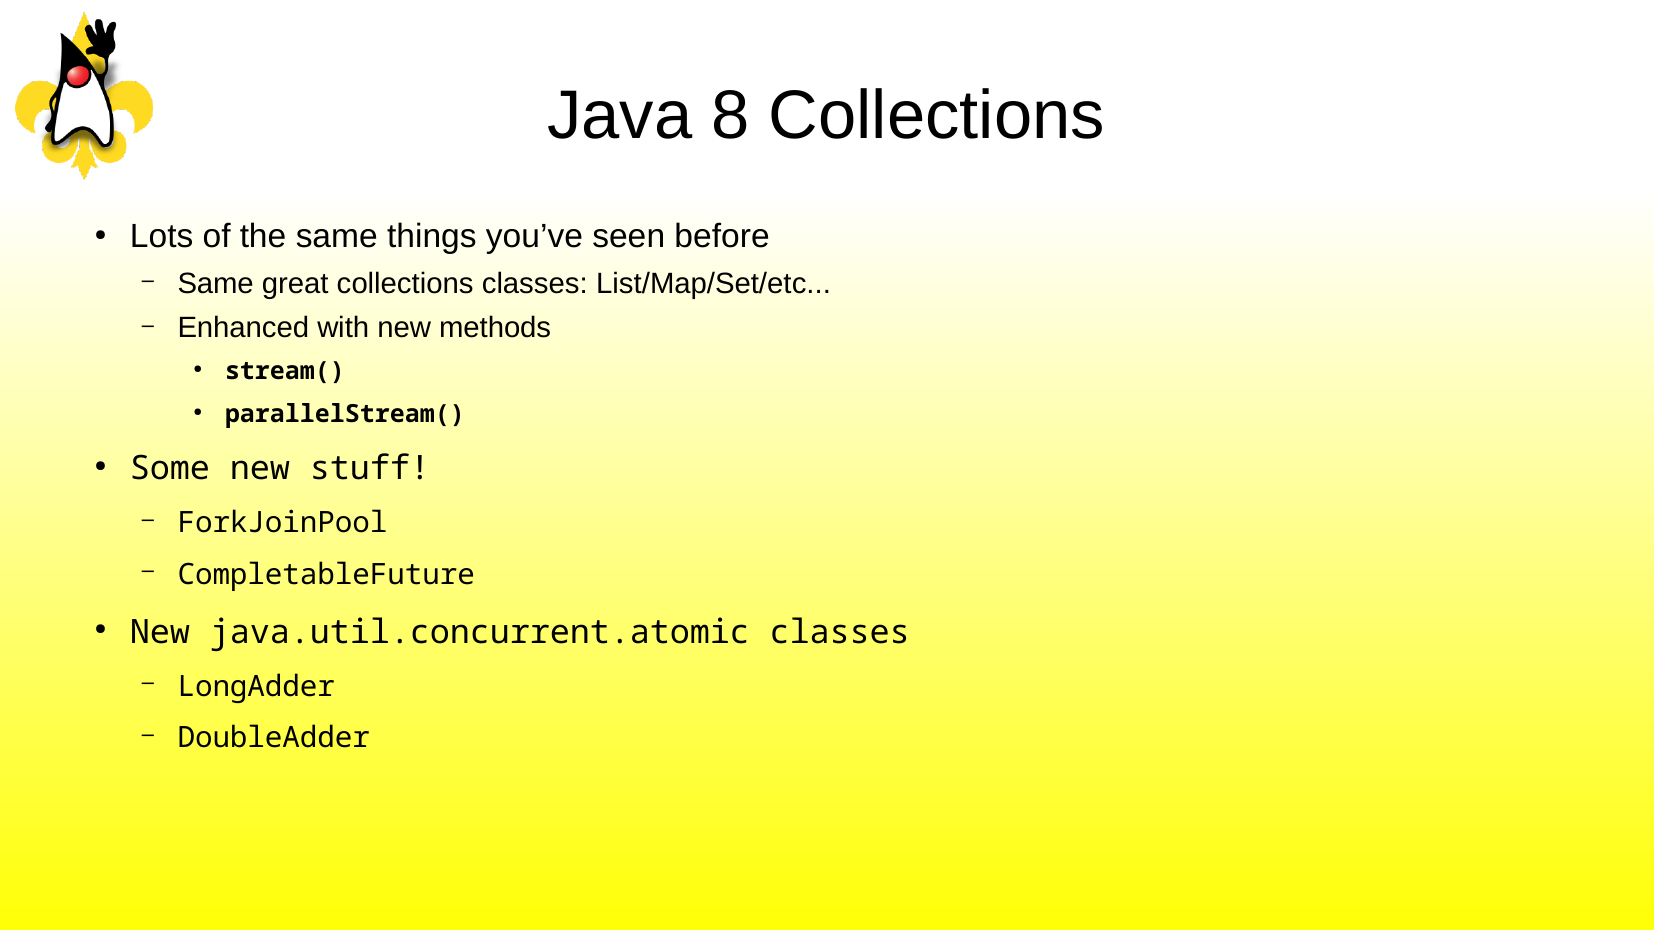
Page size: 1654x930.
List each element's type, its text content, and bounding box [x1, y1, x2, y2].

title Java 8 Collections [82, 36, 1571, 193]
list Lots of the same things you’ve seen before Same great collections classes: List/Map/Set/etc... Enhanced with new methods stream() parallelStream() Some new stuff! ForkJoinPool CompletableFuture New java.util.concurrent.atomic classes LongAdder DoubleAdder [82, 217, 1571, 757]
picture [15, 11, 153, 180]
